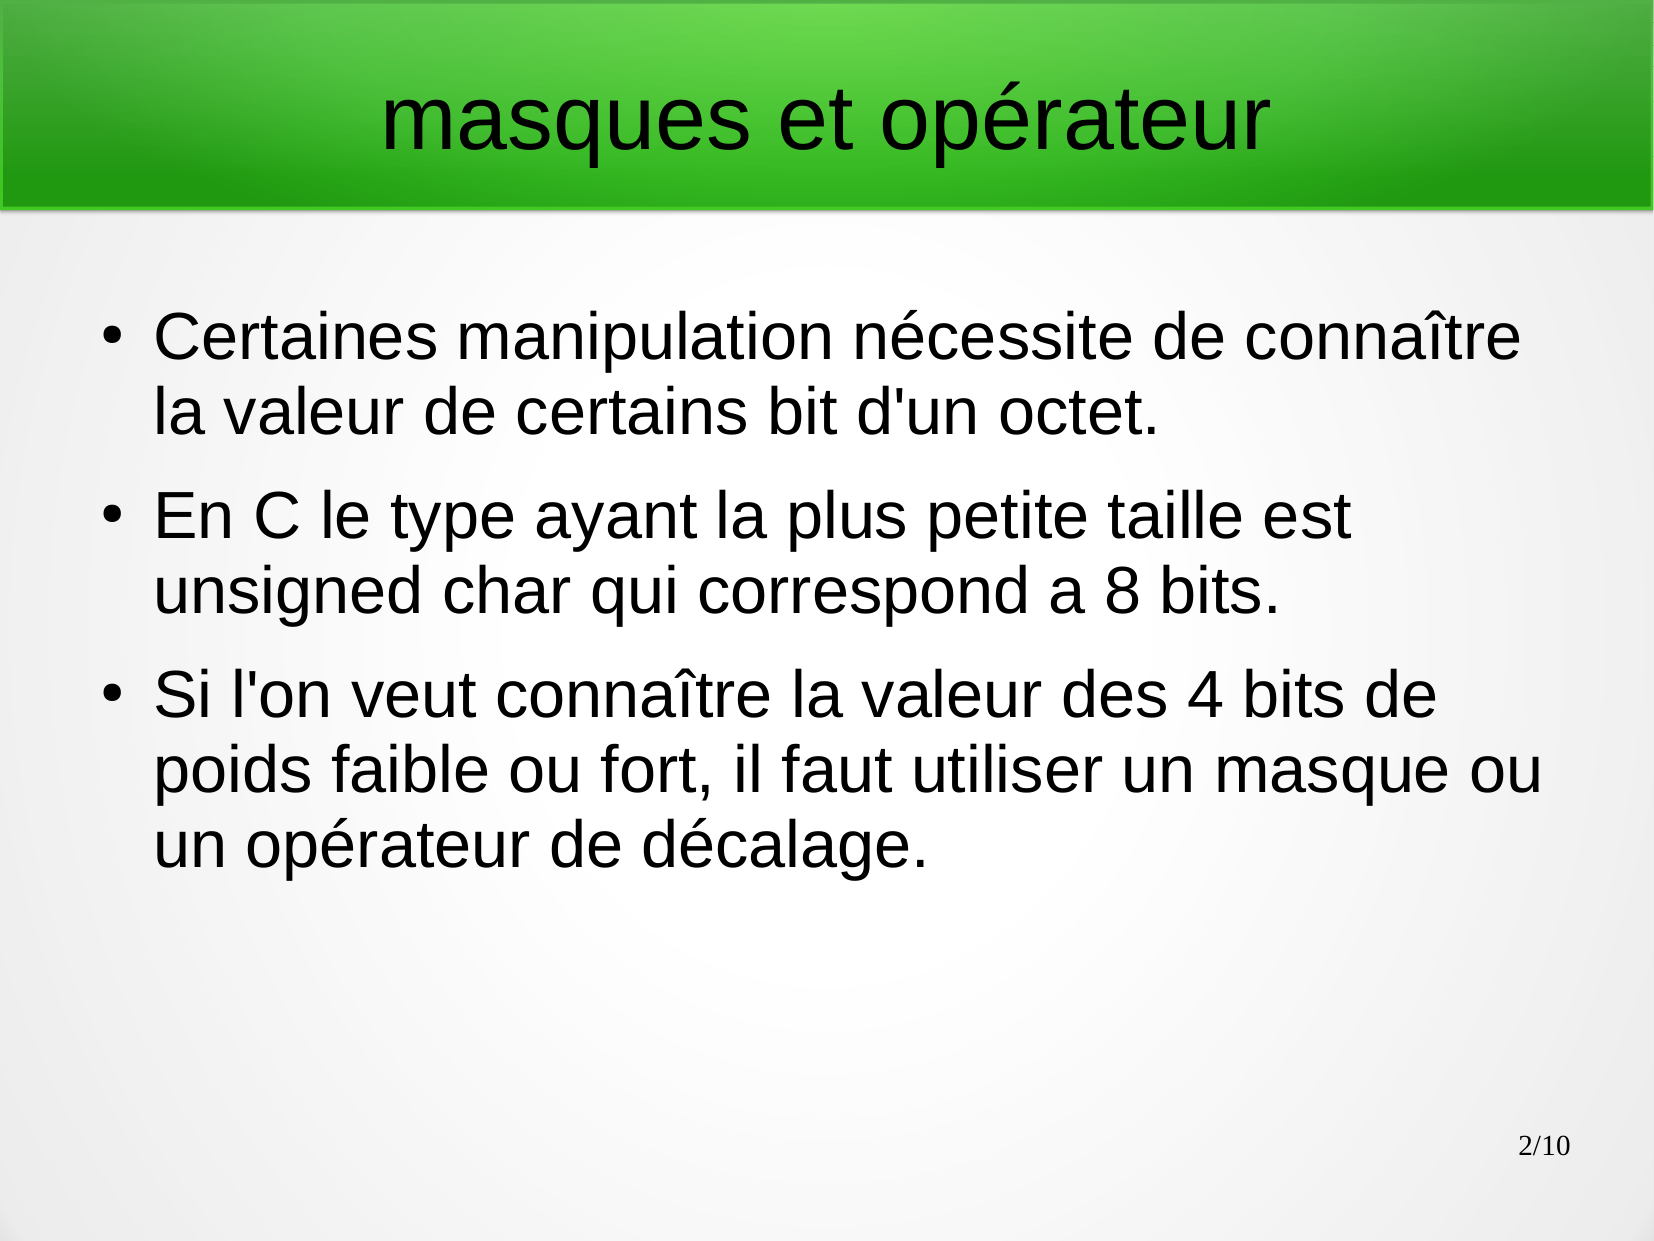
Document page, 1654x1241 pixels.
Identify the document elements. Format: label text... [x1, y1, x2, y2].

list Certaines manipulation nécessite de connaître la valeur de certains bit d'un octet. En C le type ayant la plus petite taille est unsigned char qui correspond a 8 bits. Si l'on veut connaître la valeur des 4 bits de poids faible ou fort, il faut utiliser un masque ou un opérateur de décalage. [82, 299, 1571, 1019]
title masques et opérateur [82, 47, 1571, 189]
